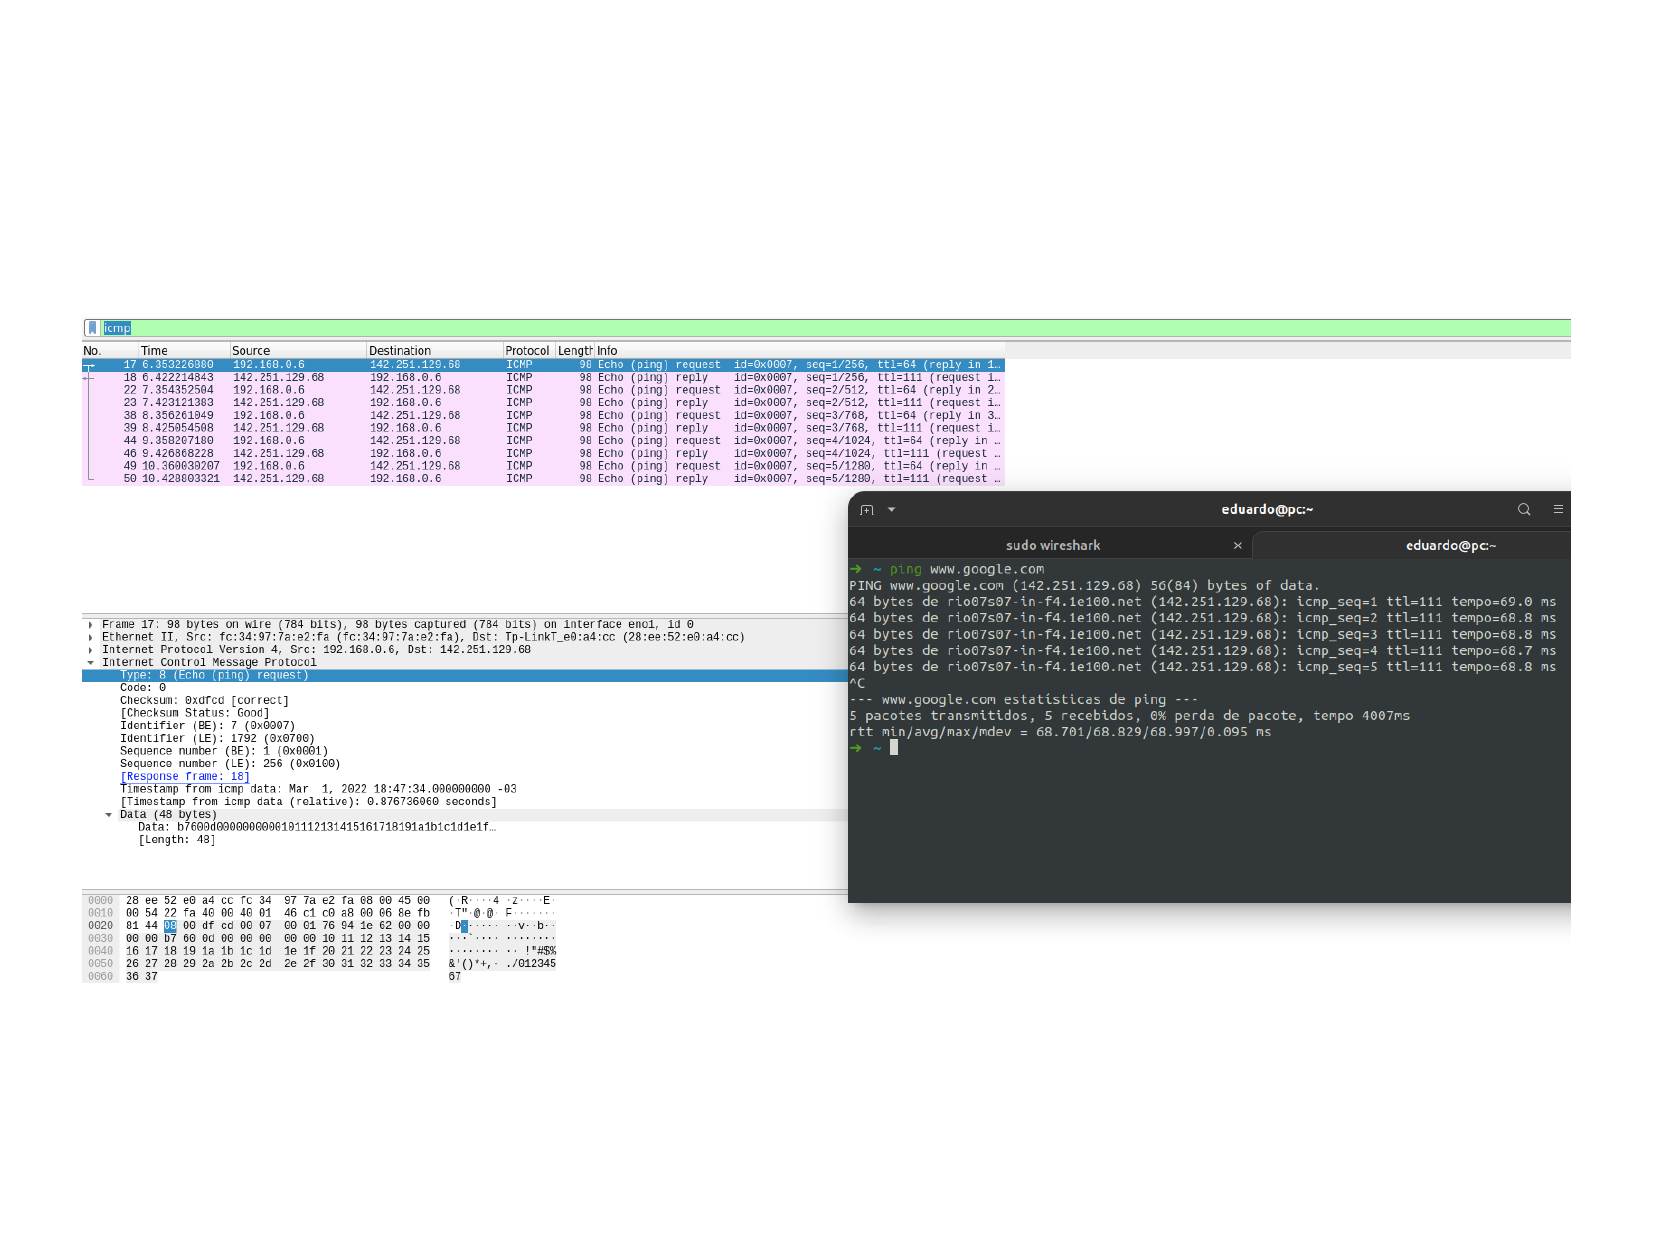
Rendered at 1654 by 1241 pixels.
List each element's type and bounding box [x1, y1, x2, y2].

picture [82, 317, 1571, 983]
